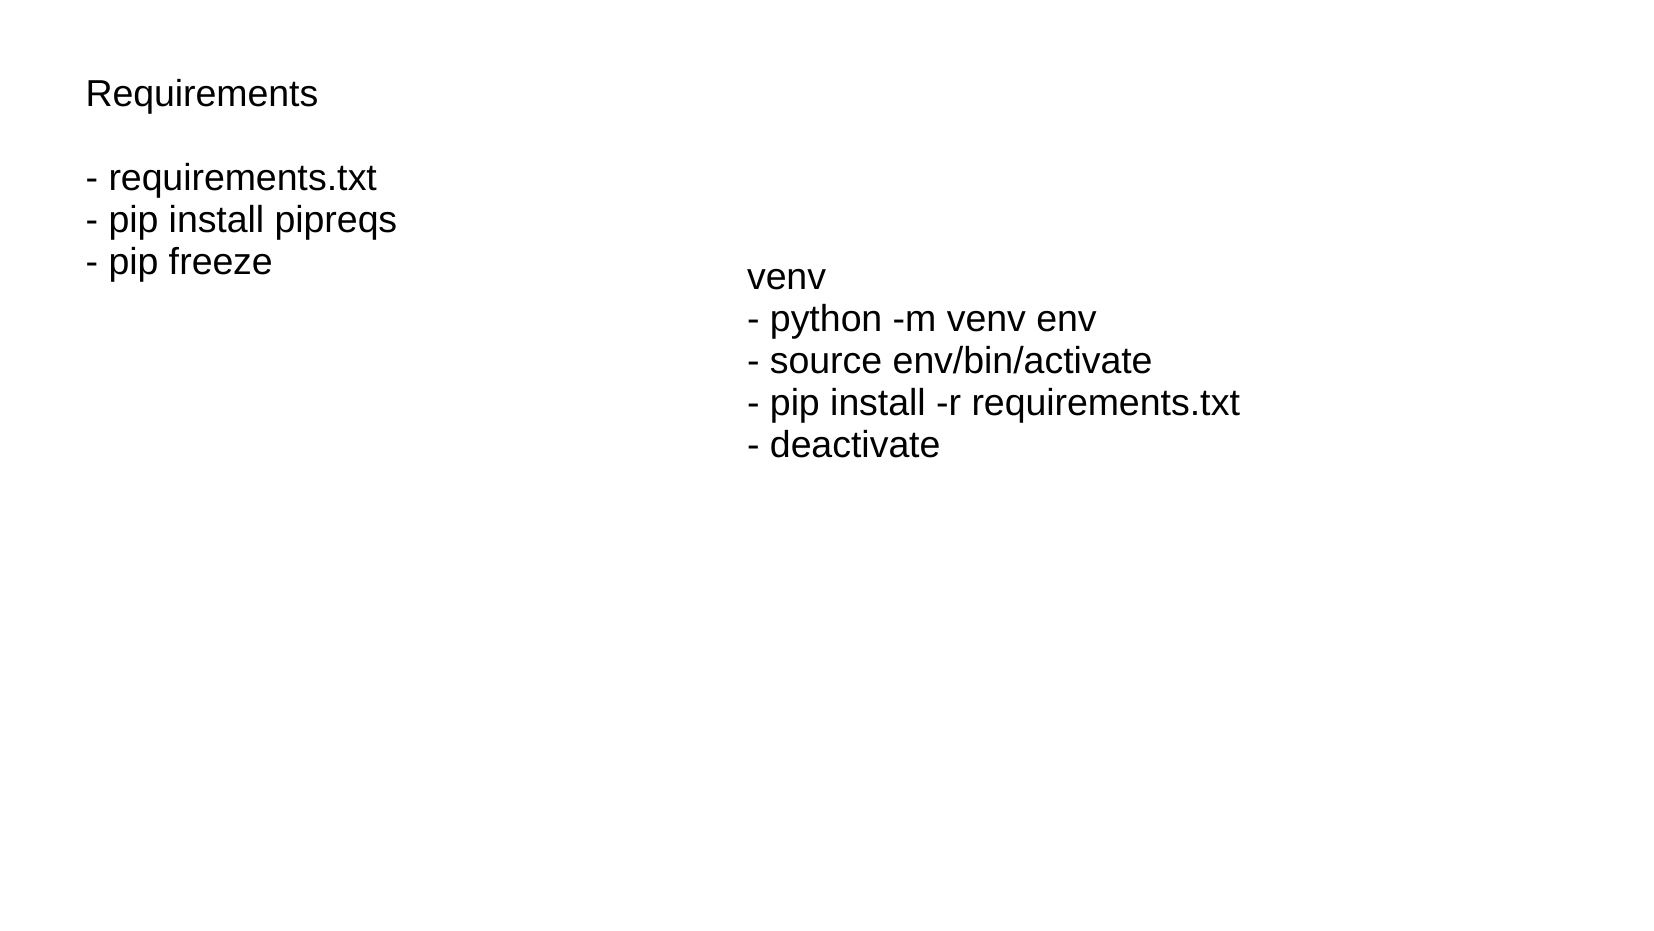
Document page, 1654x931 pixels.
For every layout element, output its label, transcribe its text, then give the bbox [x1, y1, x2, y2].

text_box venv - python -m venv env - source env/bin/activate - pip install -r requirements.txt - deactivate [732, 248, 1595, 603]
text_box Requirements - requirements.txt - pip install pipreqs - pip freeze [70, 65, 650, 291]
